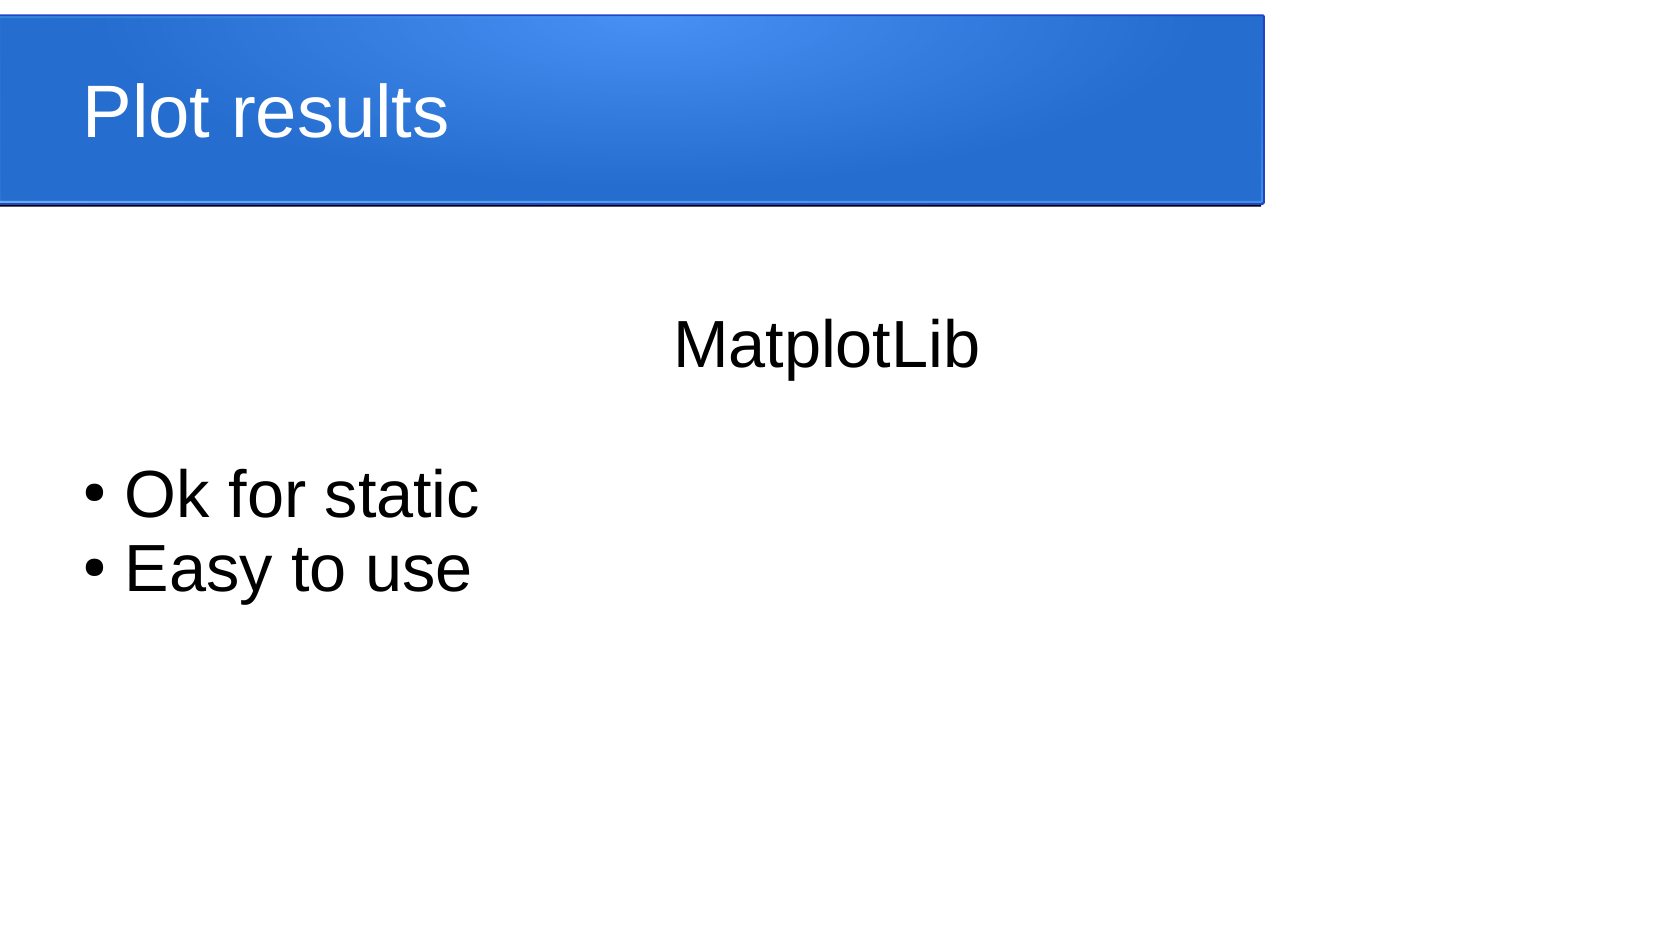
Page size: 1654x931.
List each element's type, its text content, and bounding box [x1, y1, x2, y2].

subtitle MatplotLib Ok for static Easy to use [82, 224, 1571, 764]
title Plot results [82, 35, 1235, 189]
